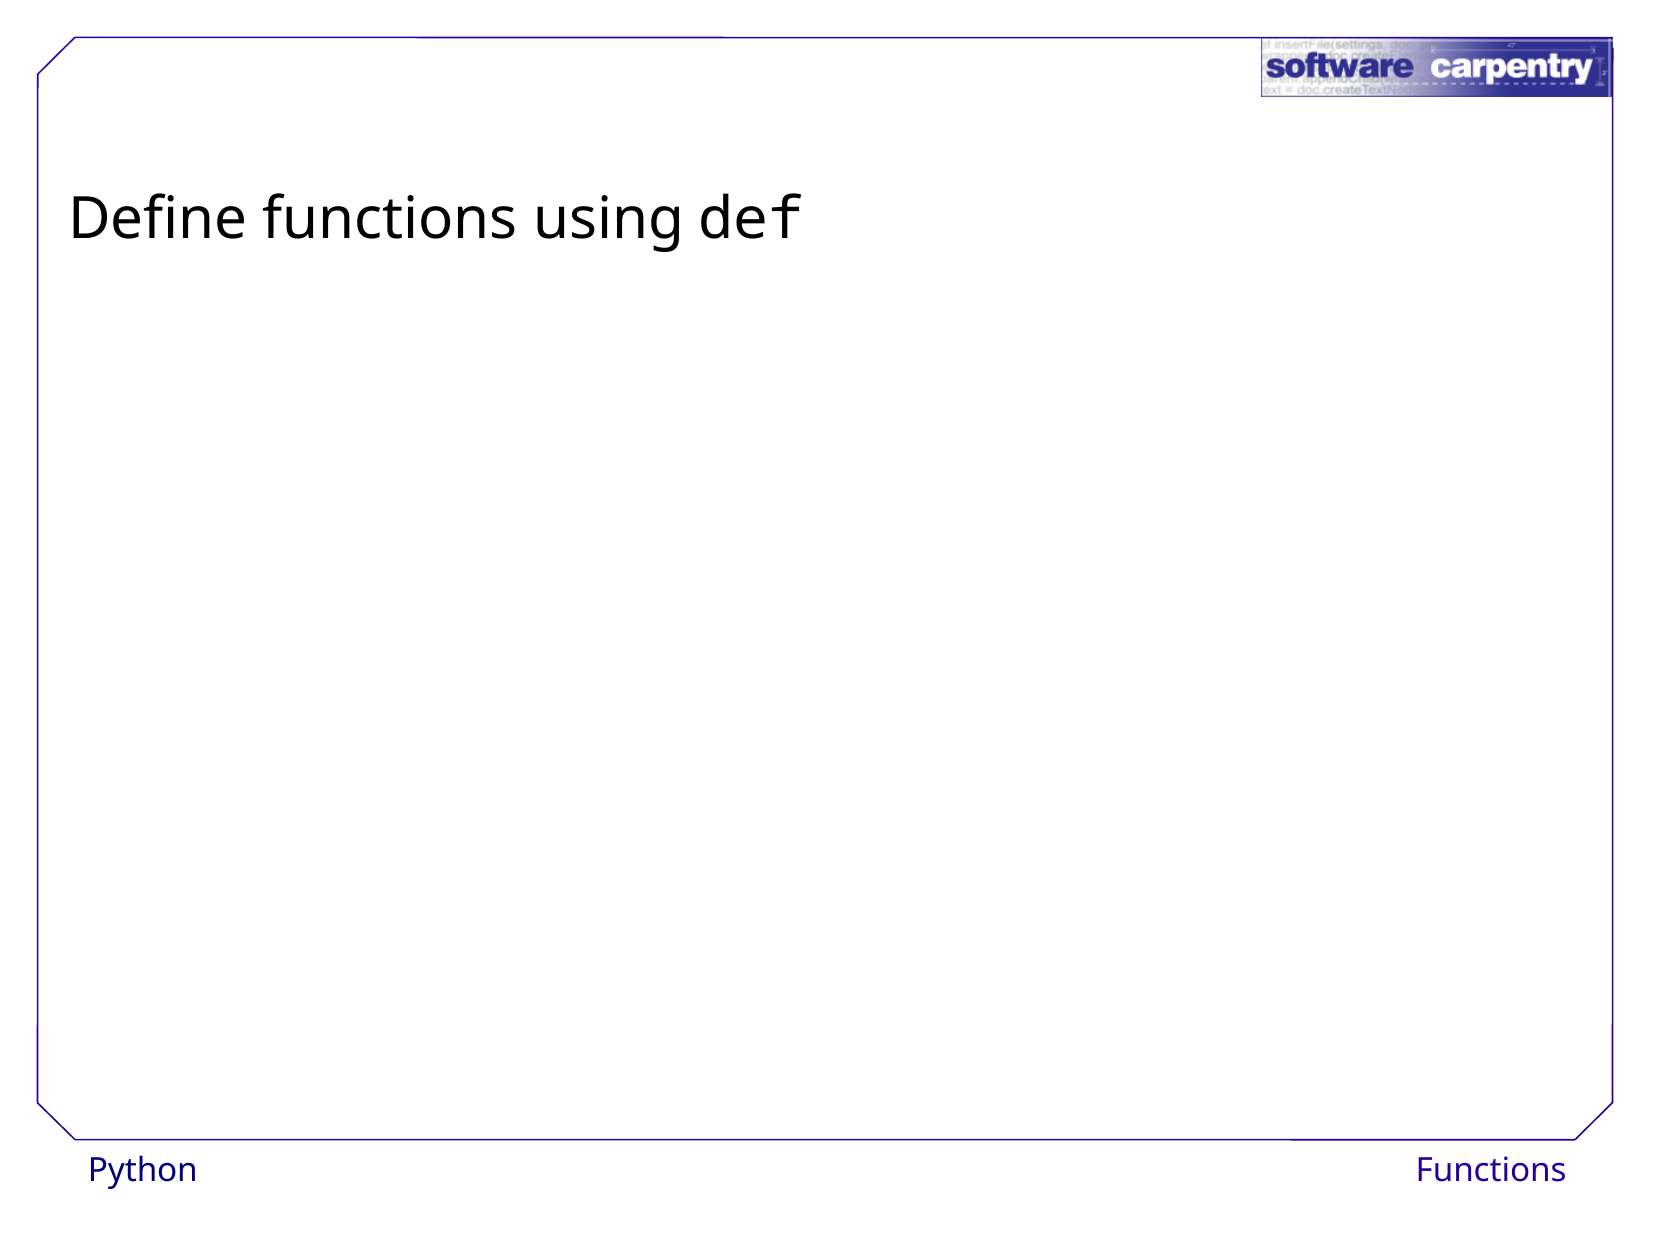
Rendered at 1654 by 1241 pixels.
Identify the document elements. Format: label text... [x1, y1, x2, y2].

text_box Define functions using def [53, 138, 969, 259]
picture [1261, 39, 1613, 97]
